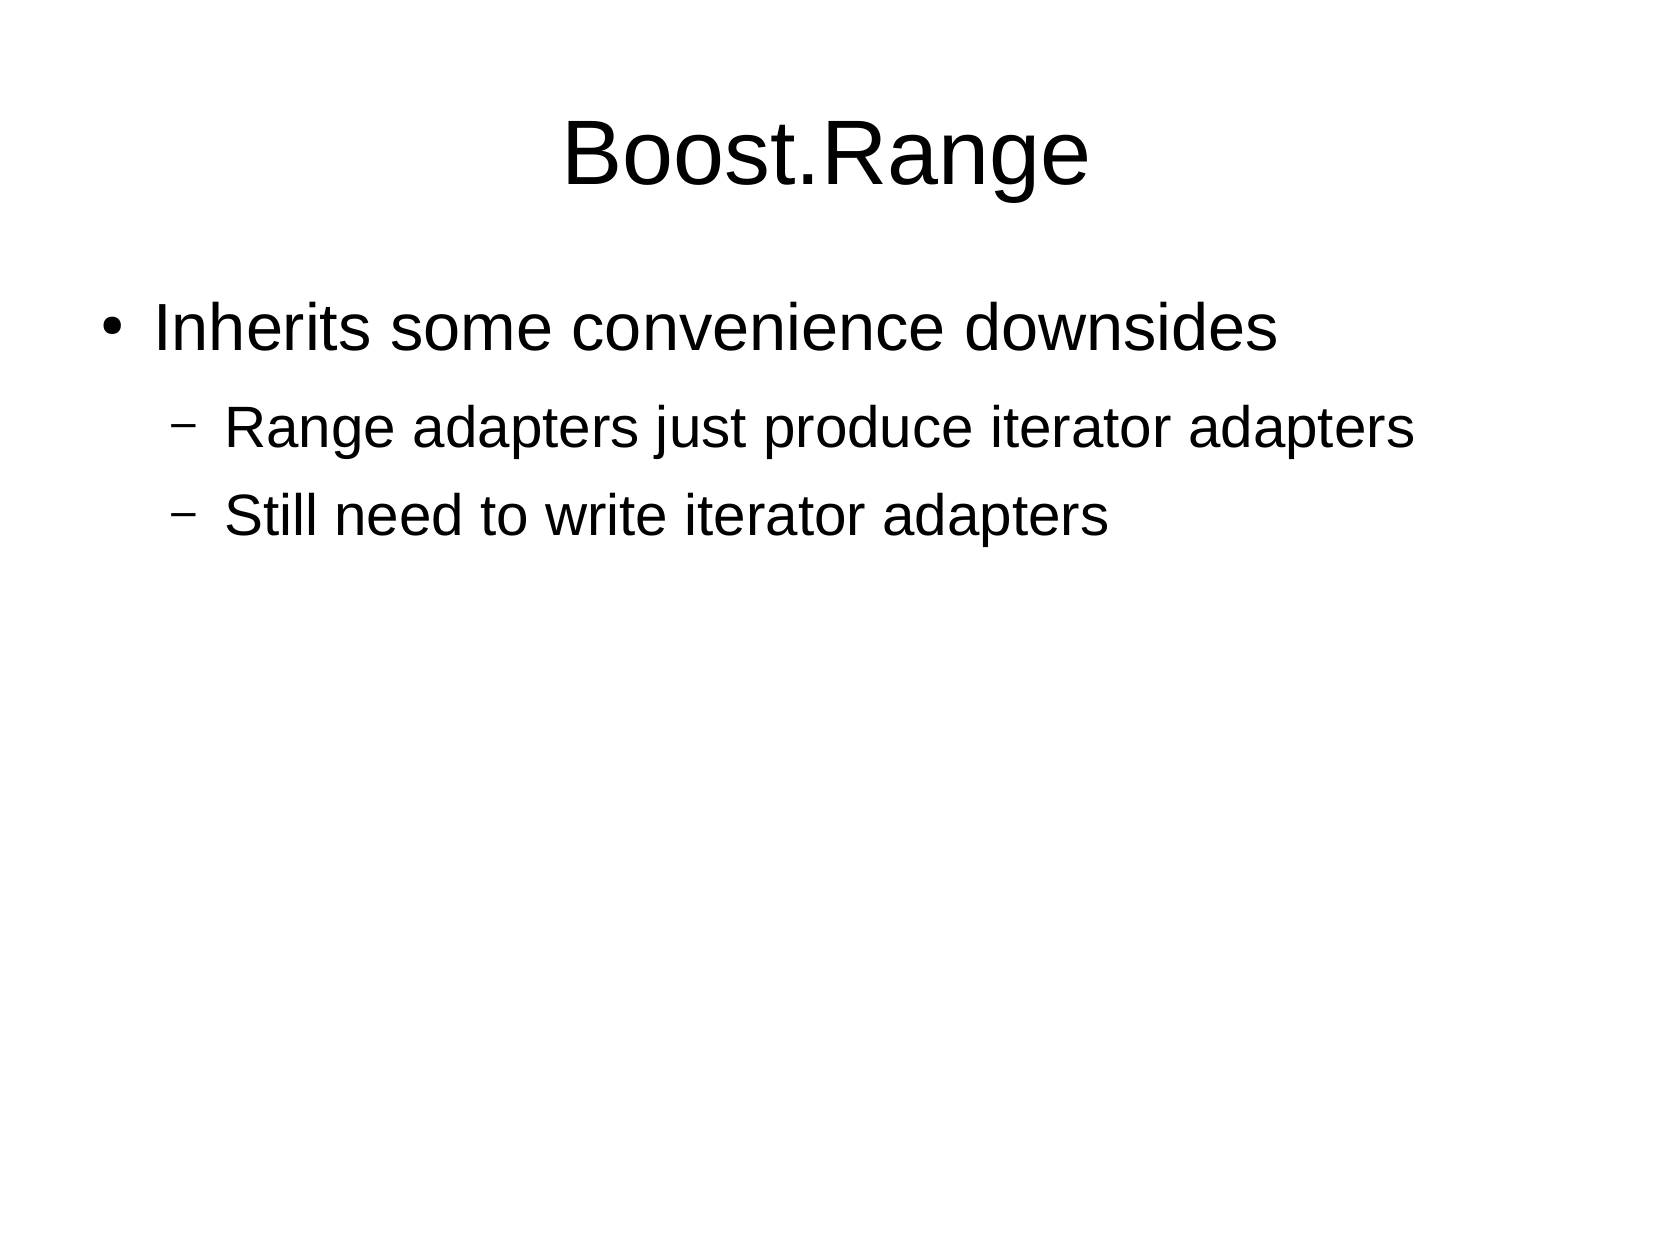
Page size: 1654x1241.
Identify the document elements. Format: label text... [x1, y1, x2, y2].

list Inherits some convenience downsides Range adapters just produce iterator adapters Still need to write iterator adapters [82, 290, 1571, 616]
title Boost.Range [82, 49, 1571, 257]
